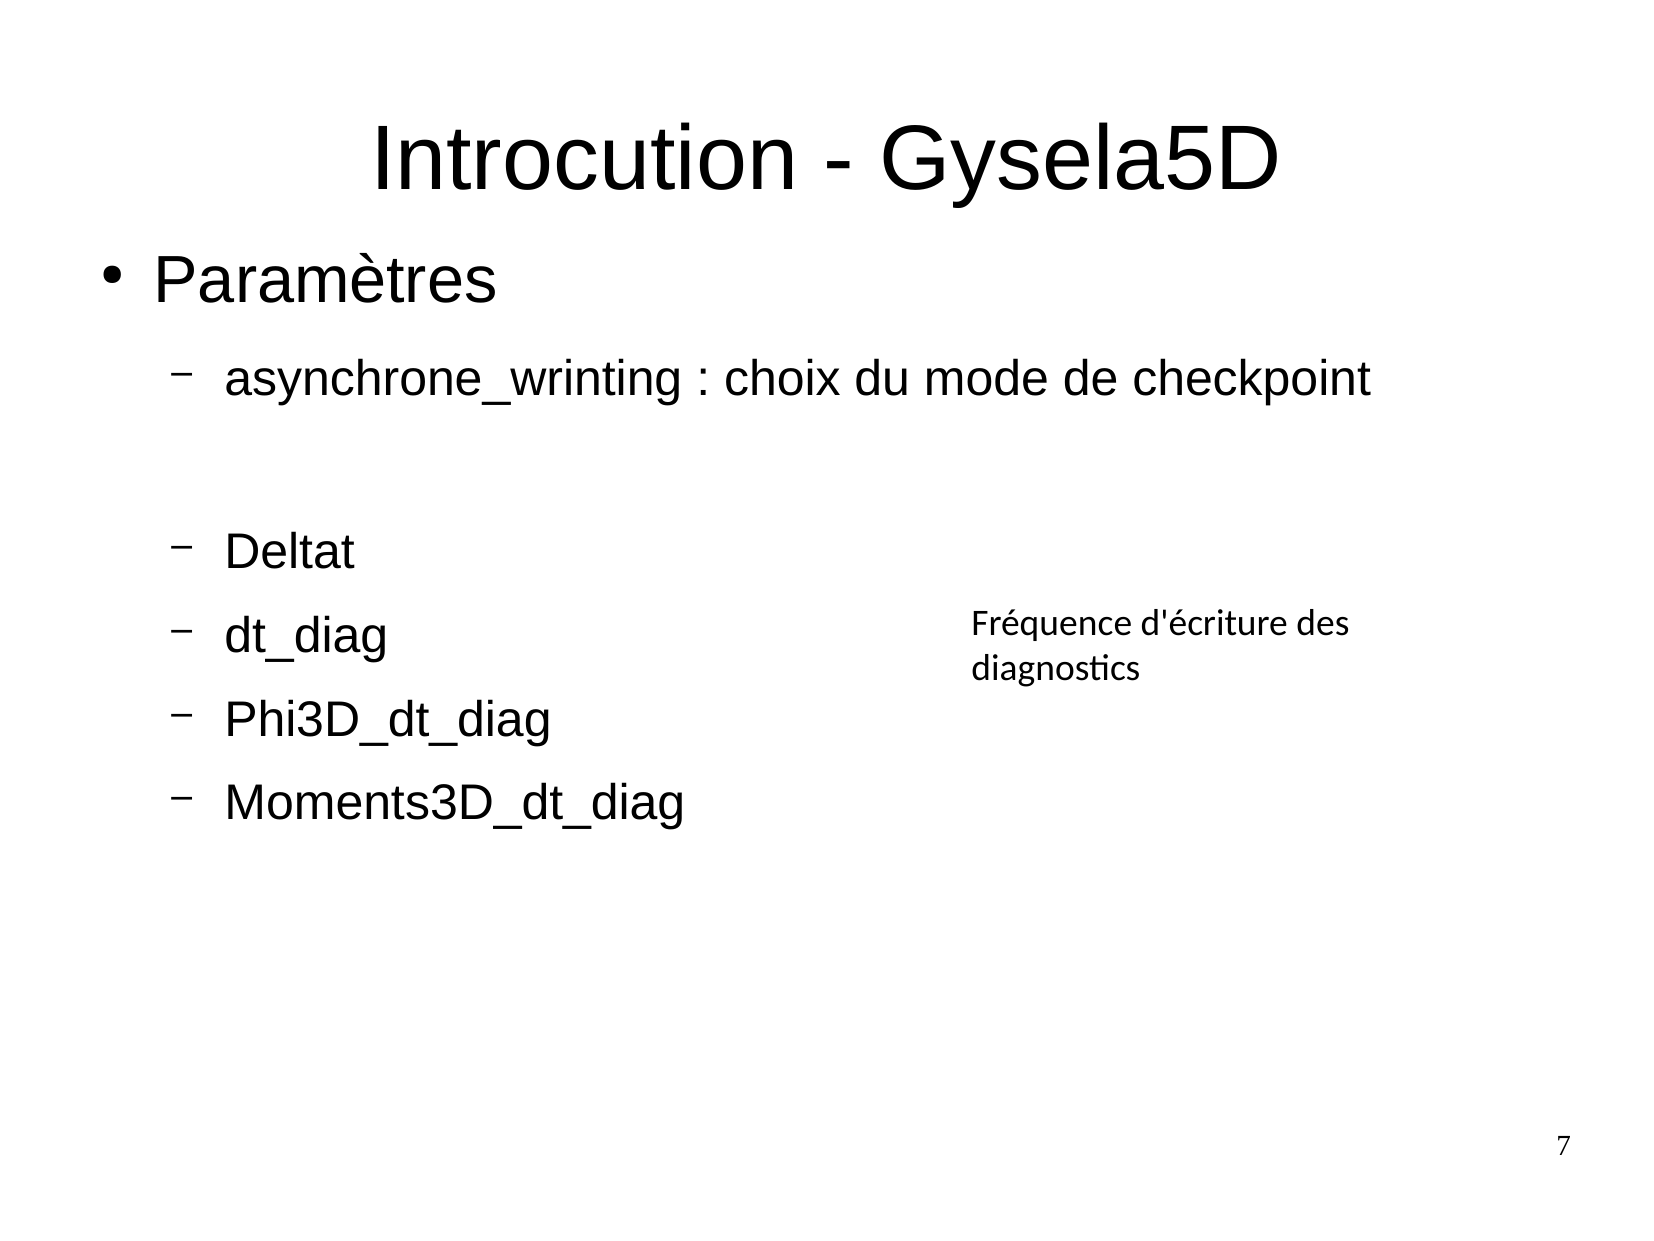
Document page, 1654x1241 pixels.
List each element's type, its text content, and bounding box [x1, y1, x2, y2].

list Paramètres asynchrone_wrinting : choix du mode de checkpoint Deltat dt_diag Phi3D_dt_diag Moments3D_dt_diag [82, 236, 1595, 1146]
text_box Fréquence d'écriture des diagnostics [956, 590, 1453, 696]
title Introcution - Gysela5D [82, 49, 1571, 236]
